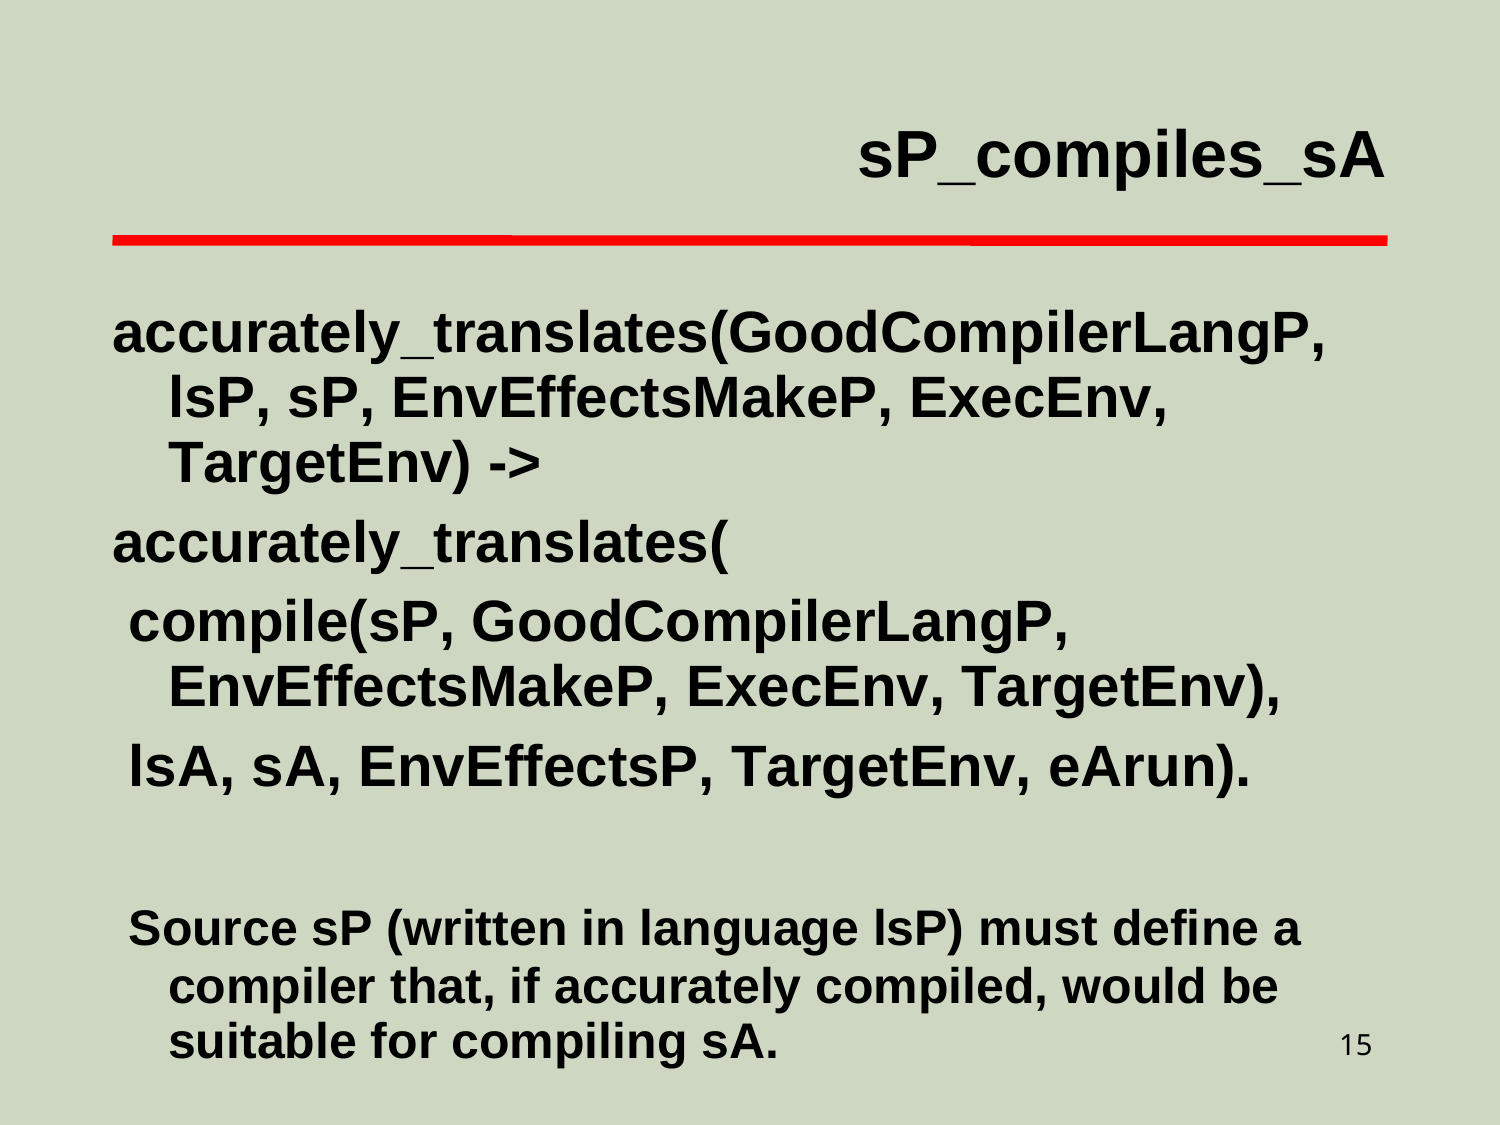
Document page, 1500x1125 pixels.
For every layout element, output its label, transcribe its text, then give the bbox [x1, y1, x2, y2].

list accurately_translates(GoodCompilerLangP, lsP, sP, EnvEffectsMakeP, ExecEnv, TargetEnv) -> accurately_translates( compile(sP, GoodCompilerLangP, EnvEffectsMakeP, ExecEnv, TargetEnv), lsA, sA, EnvEffectsP, TargetEnv, eArun). Source sP (written in language lsP) must define a compiler that, if accurately compiled, would be suitable for compiling sA. [112, 299, 1387, 1099]
title sP_compiles_sA [124, 93, 1387, 216]
